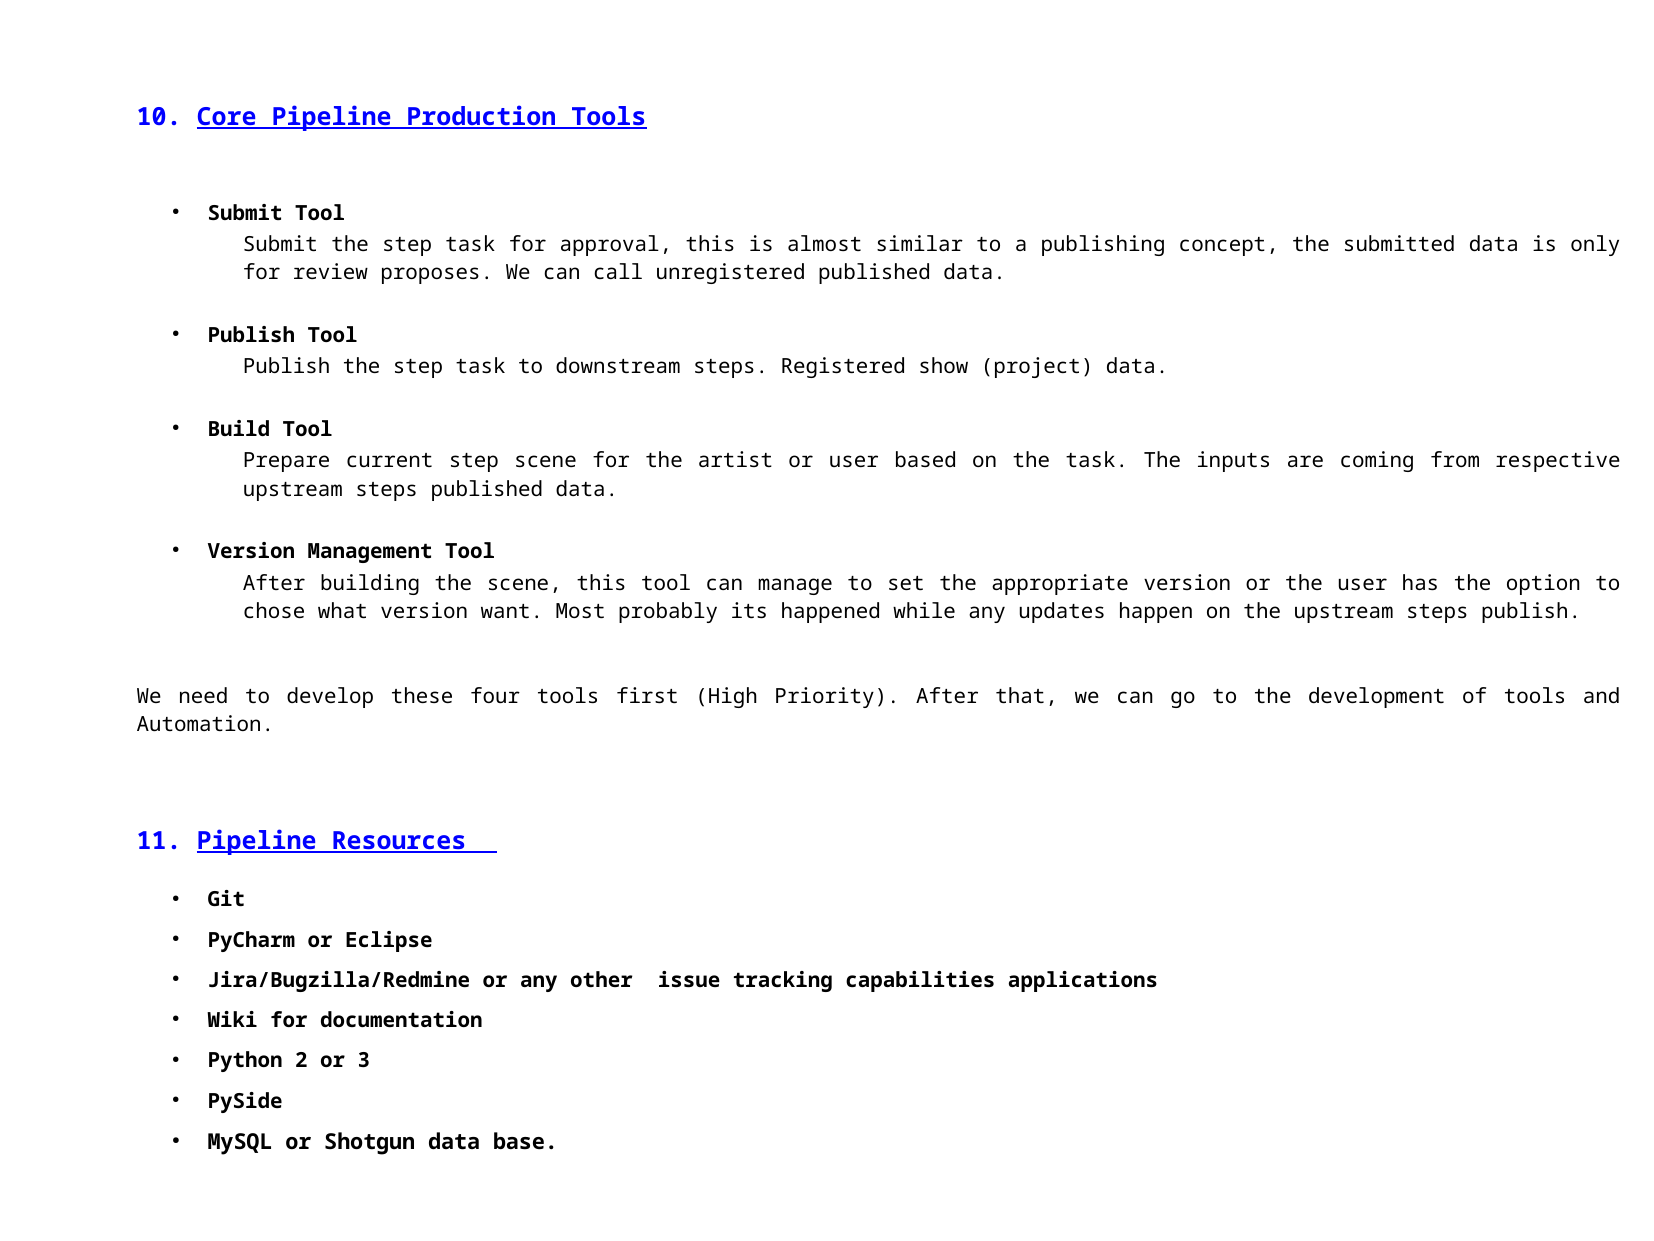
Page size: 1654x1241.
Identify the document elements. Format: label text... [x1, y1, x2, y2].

text_box 10. Core Pipeline Production Tools Submit Tool Submit the step task for approval, this is almost similar to a publishing concept, the submitted data is only for review proposes. We can call unregistered published data. Publish Tool Publish the step task to downstream steps. Registered show (project) data. Build Tool Prepare current step scene for the artist or user based on the task. The inputs are coming from respective upstream steps published data. Version Management Tool After building the scene, this tool can manage to set the appropriate version or the user has the option to chose what version want. Most probably its happened while any updates happen on the upstream steps publish. We need to develop these four tools first (High Priority). After that, we can go to the development of tools and Automation. 11. Pipeline Resources Git PyCharm or Eclipse Jira/Bugzilla/Redmine or any other issue tracking capabilities applications Wiki for documentation Python 2 or 3 PySide MySQL or Shotgun data base. [121, 91, 1636, 1136]
